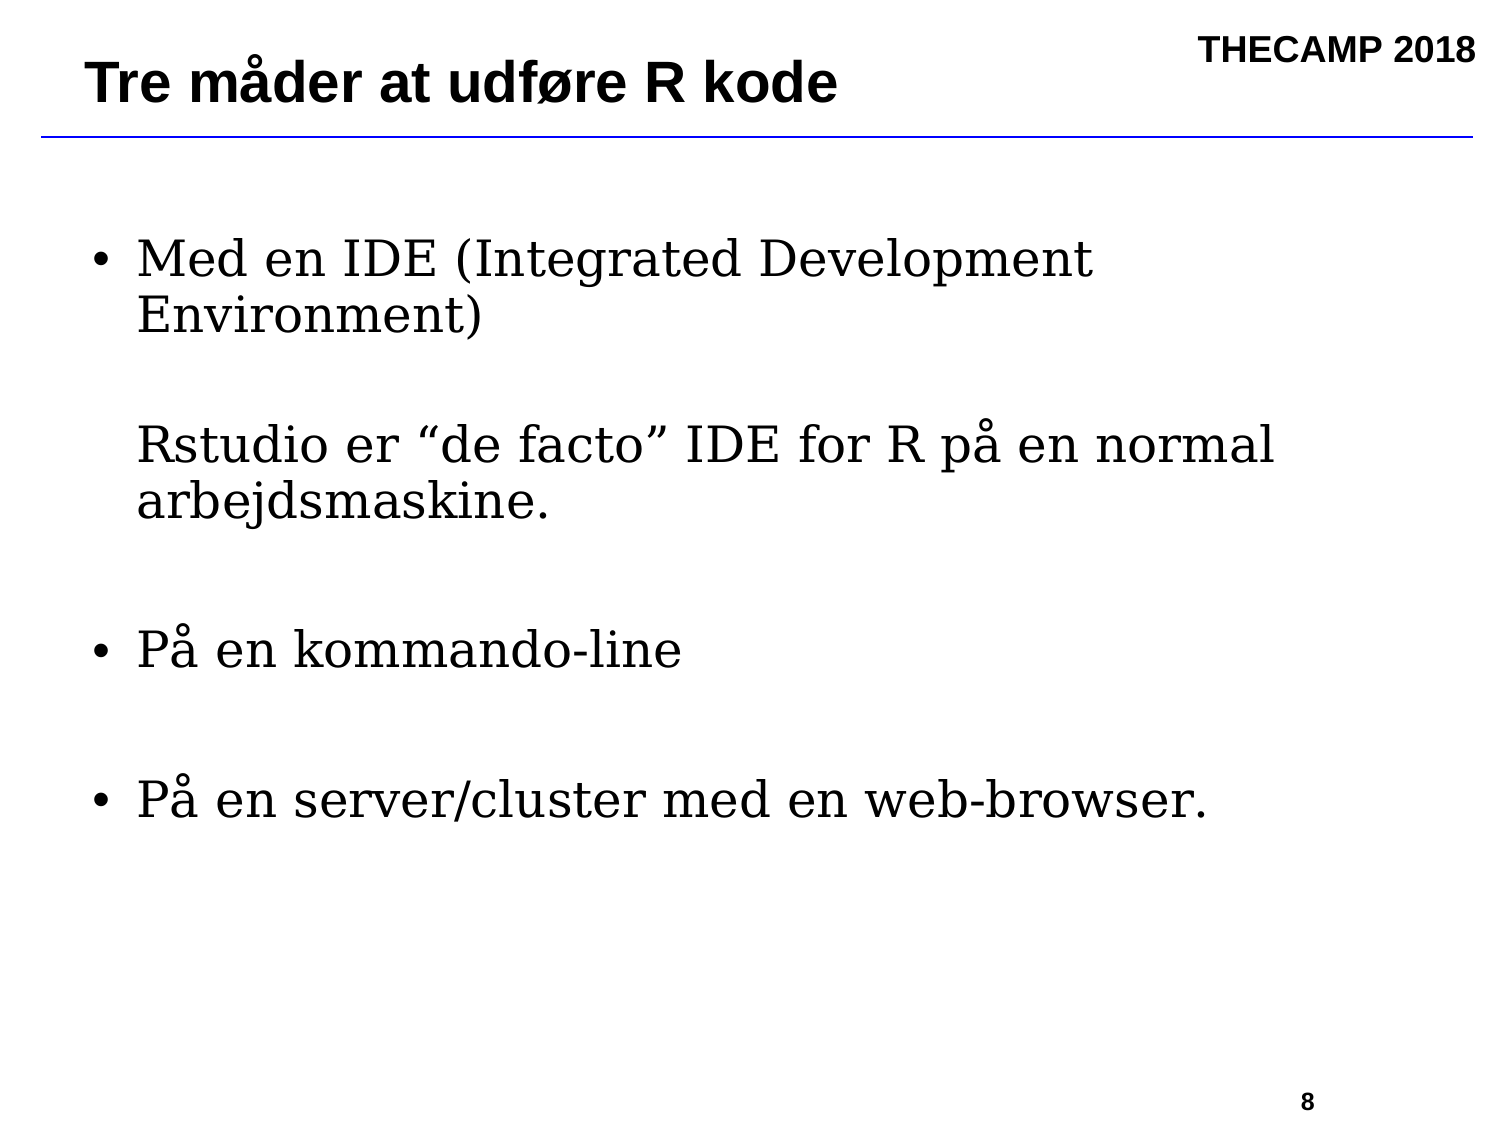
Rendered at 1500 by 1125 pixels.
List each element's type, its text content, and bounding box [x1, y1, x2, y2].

list Med en IDE (Integrated Development Environment) Rstudio er “de facto” IDE for R på en normal arbejdsmaskine. På en kommando-line På en server/cluster med en web-browser. [78, 147, 1388, 940]
title Tre måder at udføre R kode [76, 42, 1424, 135]
